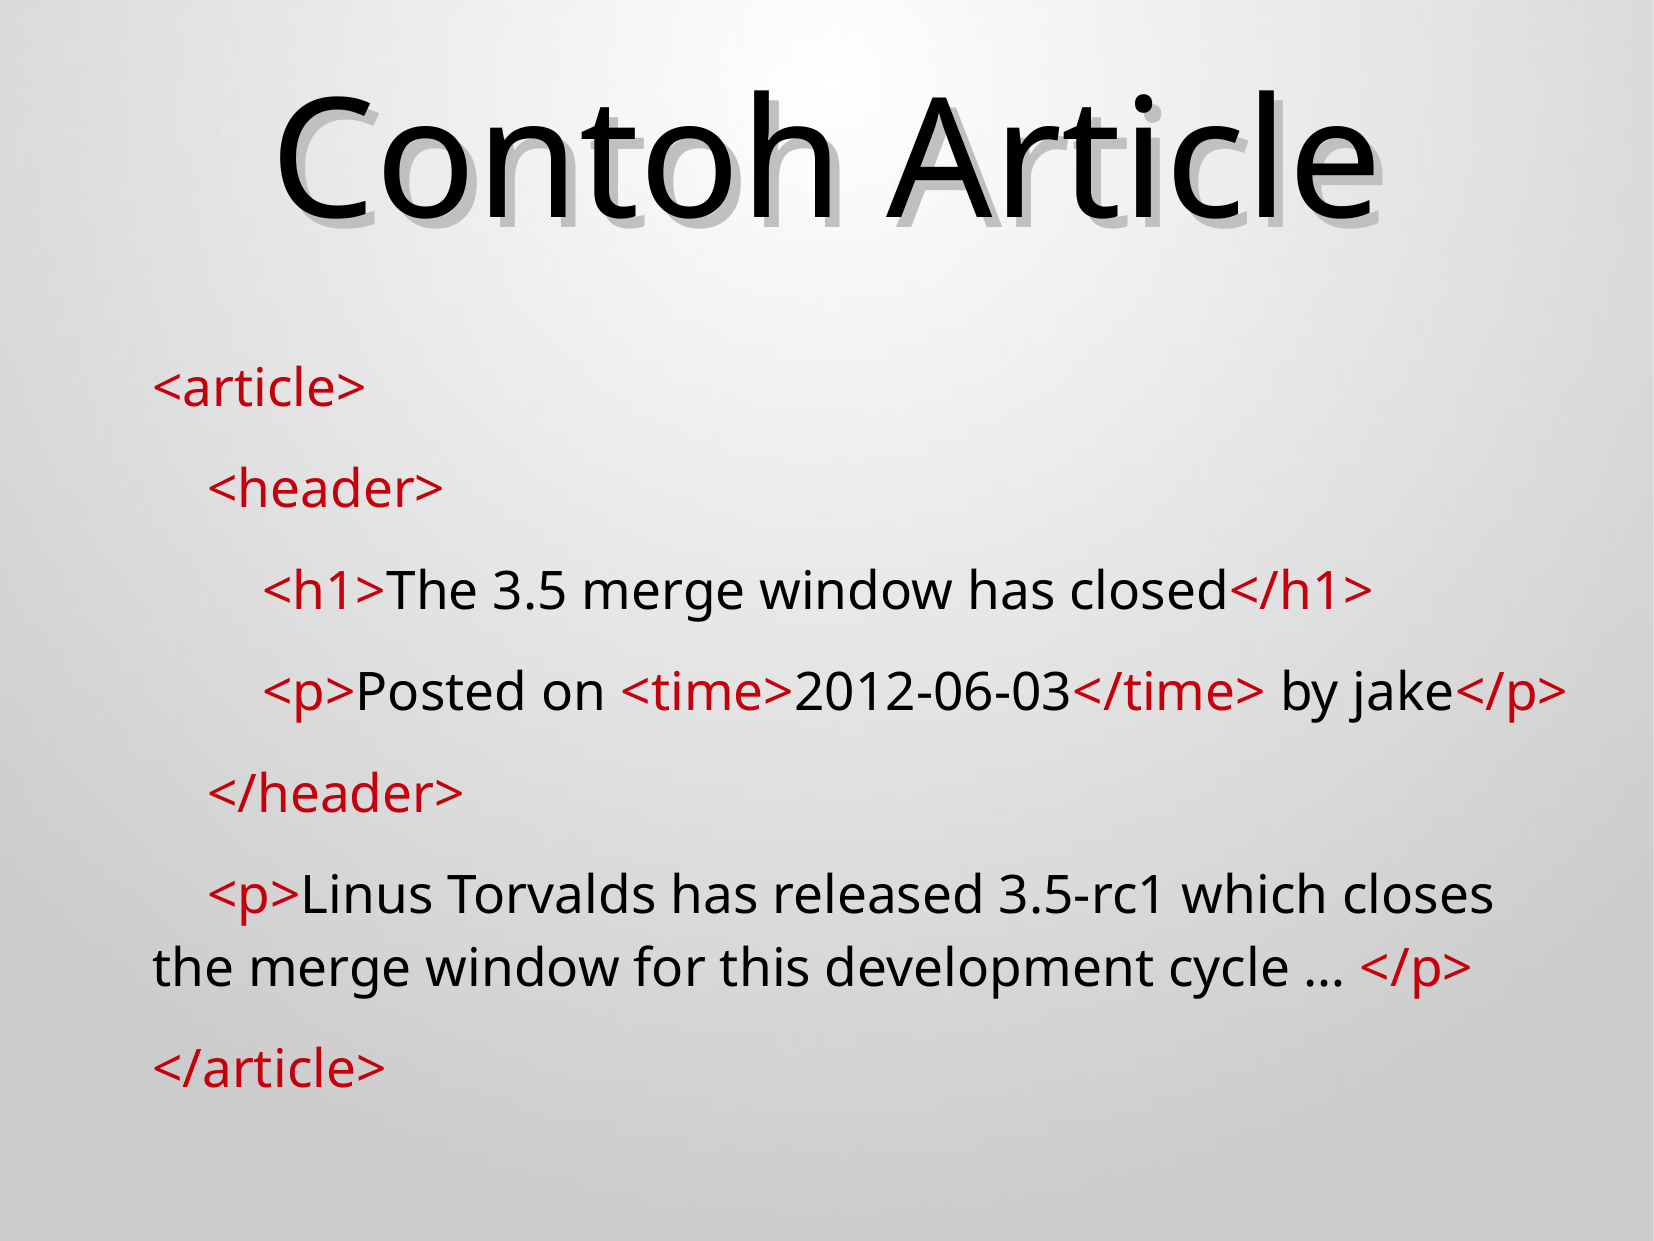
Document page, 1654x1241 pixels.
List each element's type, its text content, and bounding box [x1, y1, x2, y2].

picture [0, 0, 1654, 1241]
title Contoh Article [82, 49, 1571, 257]
list <article> <header> <h1>The 3.5 merge window has closed</h1> <p>Posted on <time>2012-06-03</time> by jake</p> </header> <p>Linus Torvalds has released 3.5-rc1 which closes the merge window for this development cycle … </p> </article> [82, 349, 1571, 1168]
